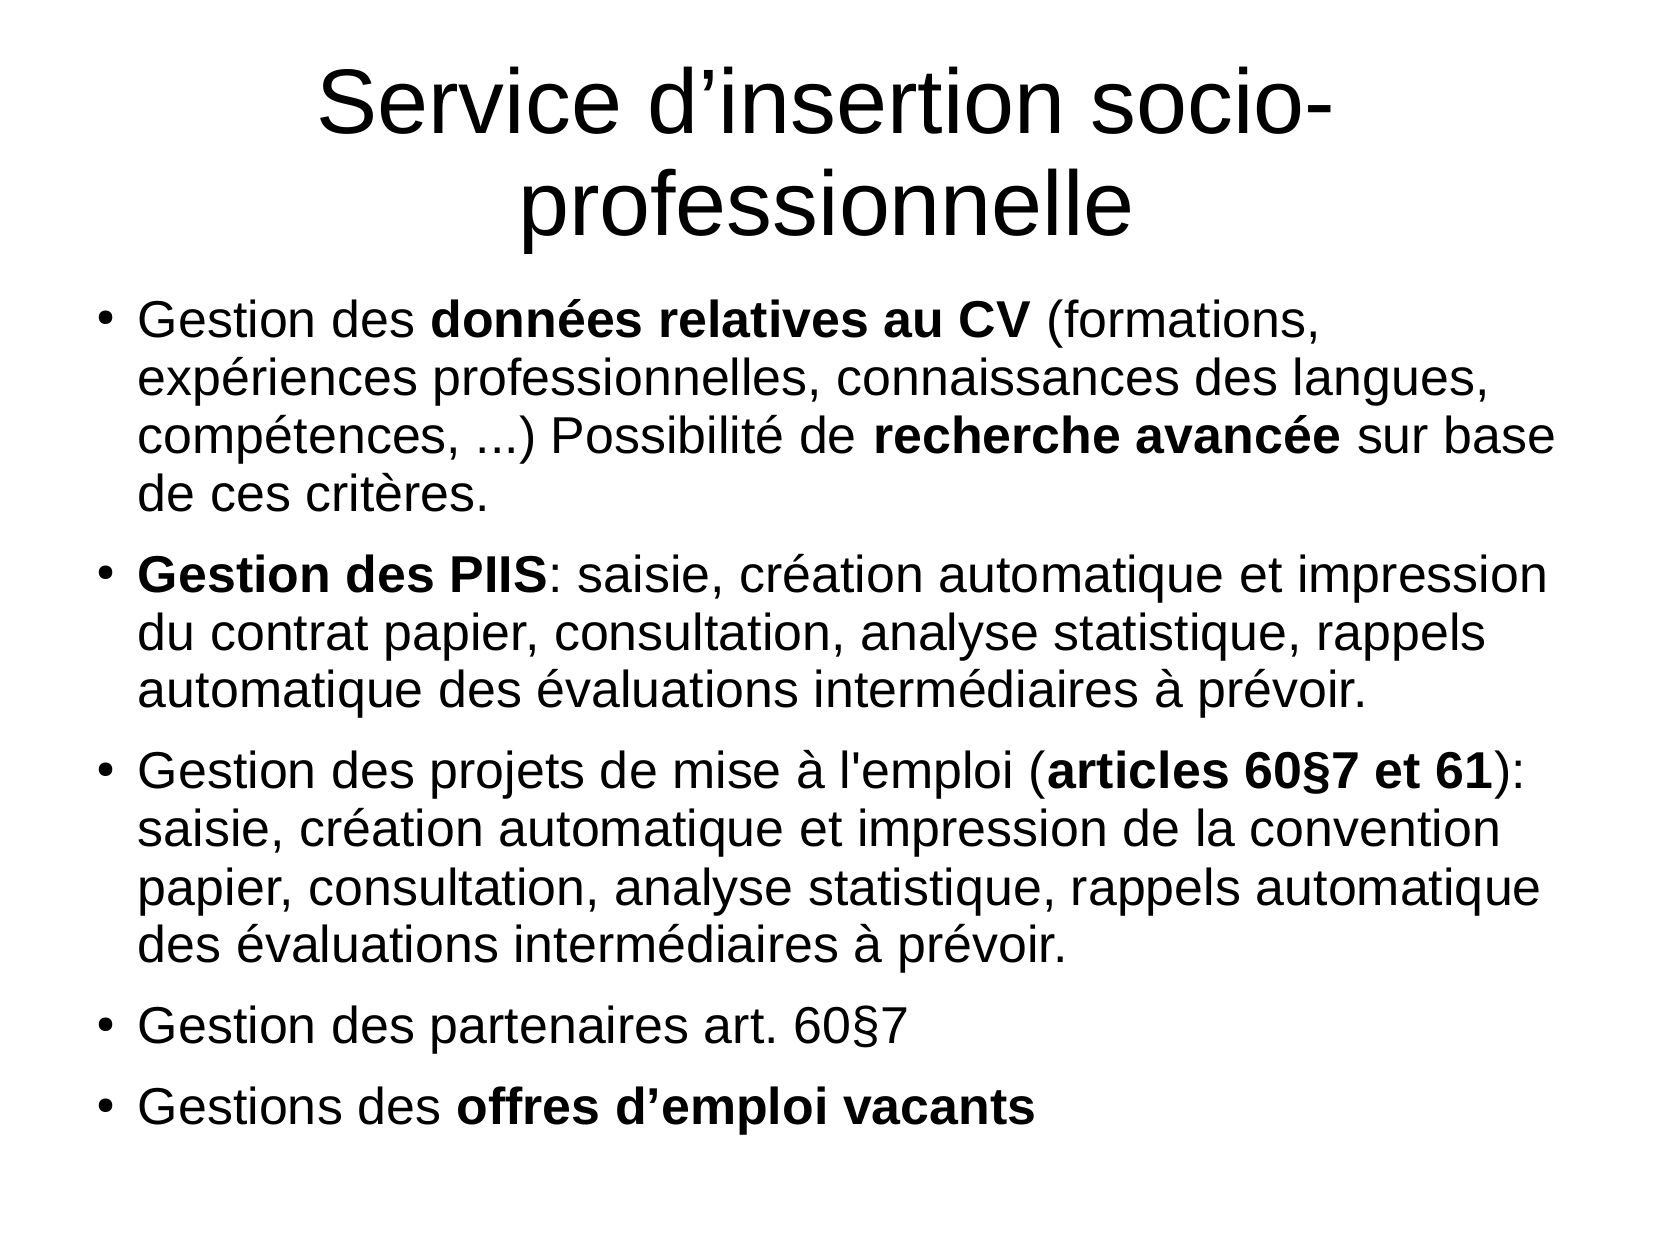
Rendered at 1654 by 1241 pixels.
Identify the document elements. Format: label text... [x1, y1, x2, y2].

list Gestion des données relatives au CV (formations, expériences professionnelles, connaissances des langues, compétences, ...) Possibilité de recherche avancée sur base de ces critères. Gestion des PIIS: saisie, création automatique et impression du contrat papier, consultation, analyse statistique, rappels automatique des évaluations intermédiaires à prévoir. Gestion des projets de mise à l'emploi (articles 60§7 et 61): saisie, création automatique et impression de la convention papier, consultation, analyse statistique, rappels automatique des évaluations intermédiaires à prévoir. Gestion des partenaires art. 60§7 Gestions des offres d’emploi vacants [82, 290, 1571, 1182]
title Service d’insertion socio-professionnelle [82, 49, 1571, 257]
